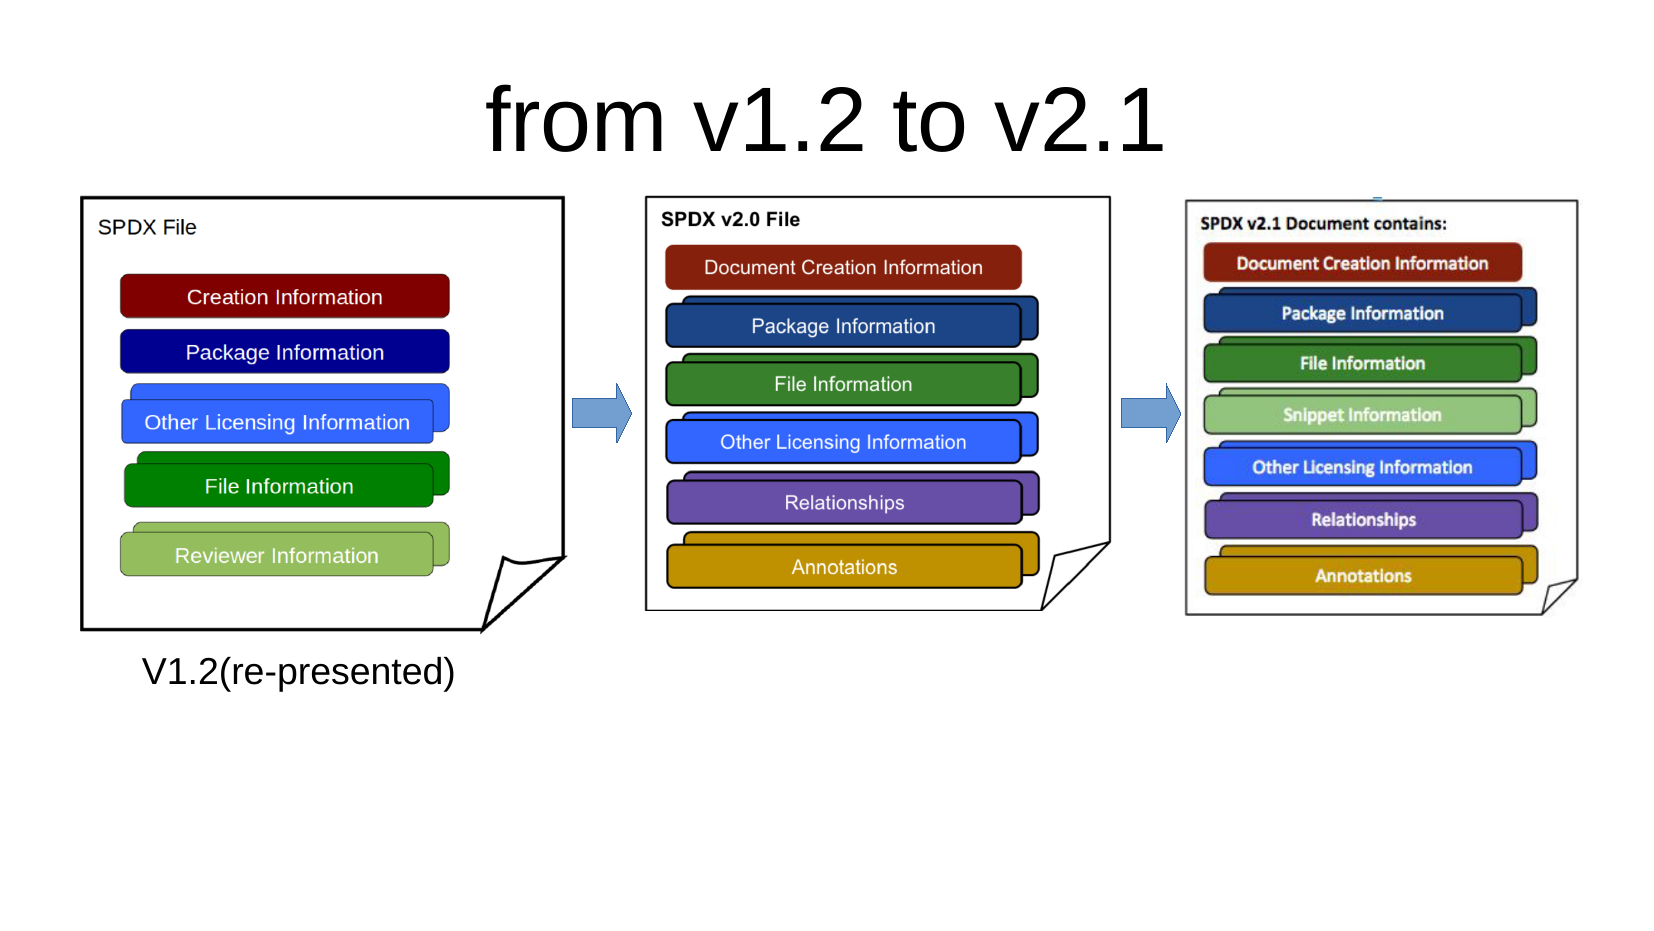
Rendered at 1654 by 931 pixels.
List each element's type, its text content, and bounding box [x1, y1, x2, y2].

picture [643, 192, 1116, 611]
text_box V1.2(re-presented) [127, 639, 473, 709]
text_box [572, 383, 632, 443]
picture [1178, 192, 1583, 621]
picture [76, 192, 570, 636]
title from v1.2 to v2.1 [82, 37, 1571, 193]
text_box [1121, 383, 1181, 443]
